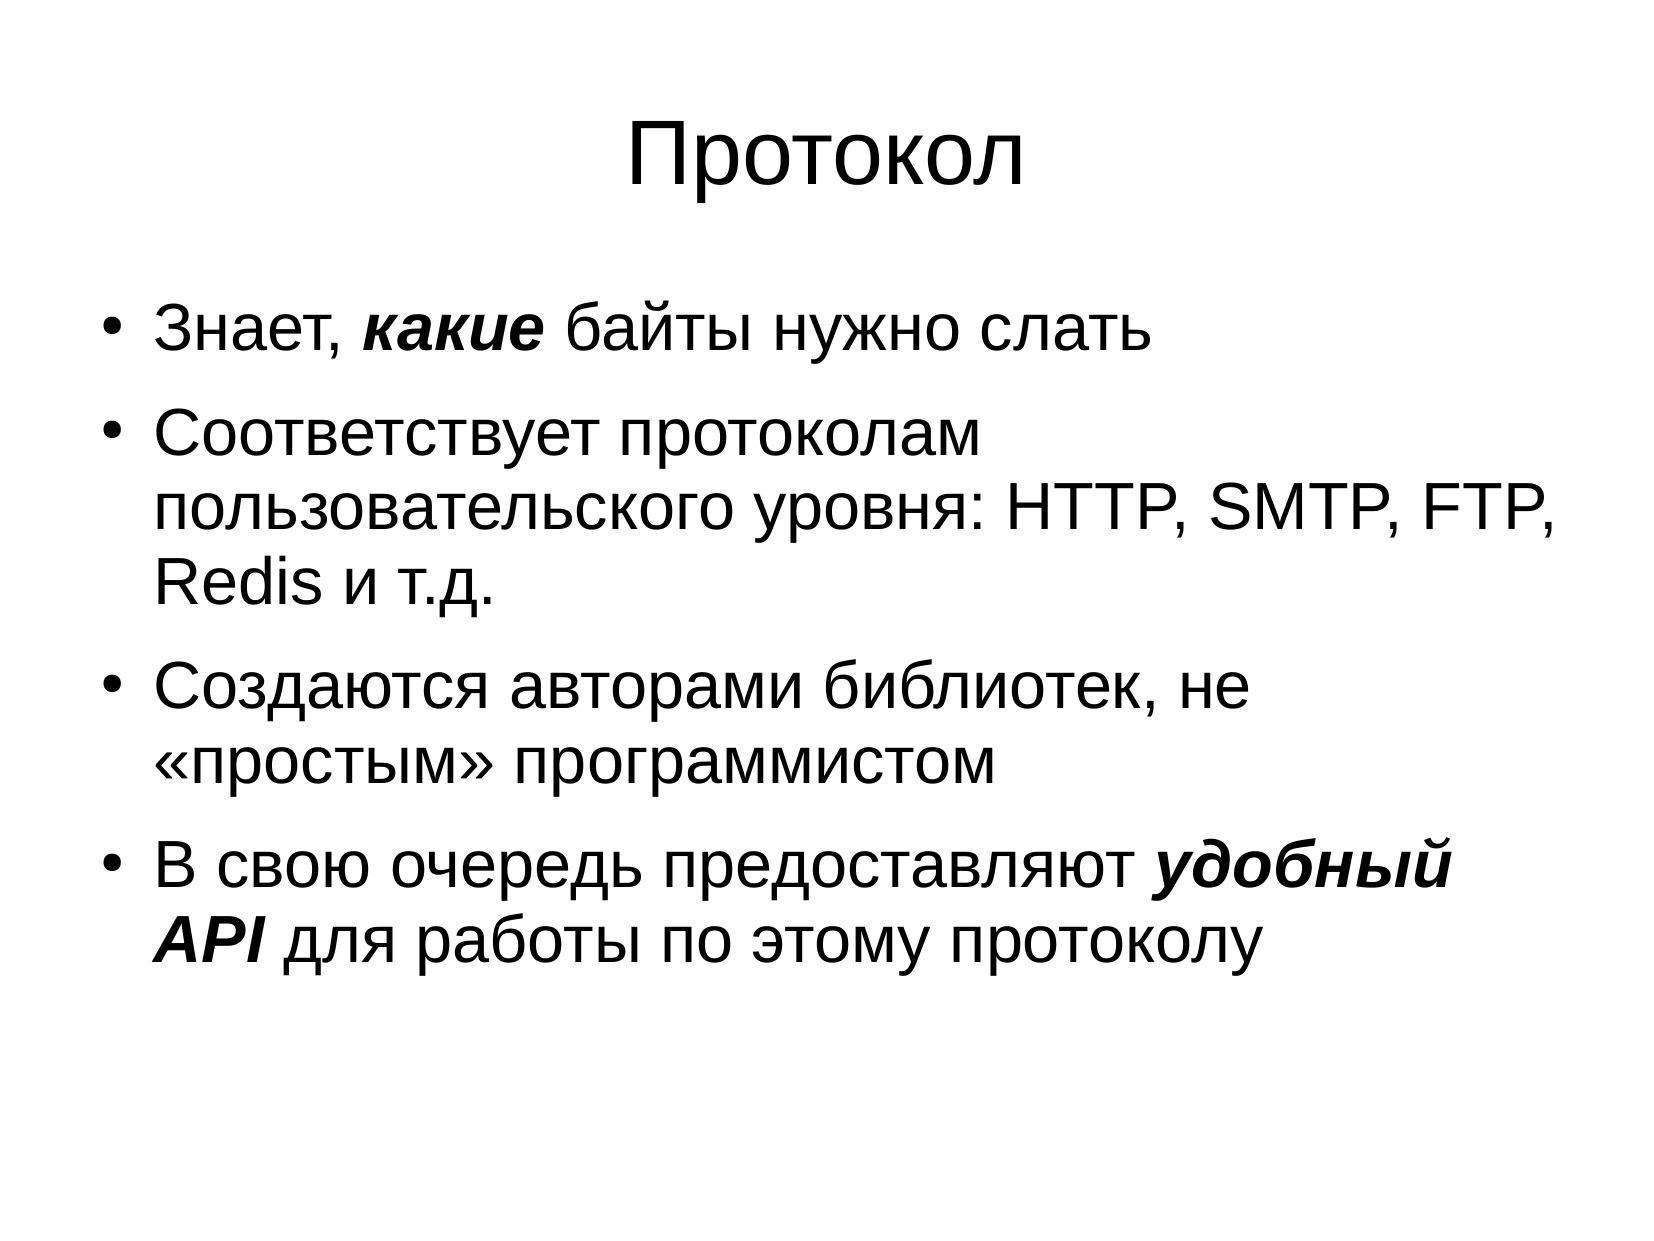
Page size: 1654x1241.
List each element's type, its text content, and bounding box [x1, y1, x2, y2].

list Знает, какие байты нужно слать Соответствует протоколам пользовательского уровня: HTTP, SMTP, FTP, Redis и т.д. Создаются авторами библиотек, не «простым» программистом В свою очередь предоставляют удобный API для работы по этому протоколу [82, 290, 1571, 1010]
title Протокол [82, 49, 1571, 257]
